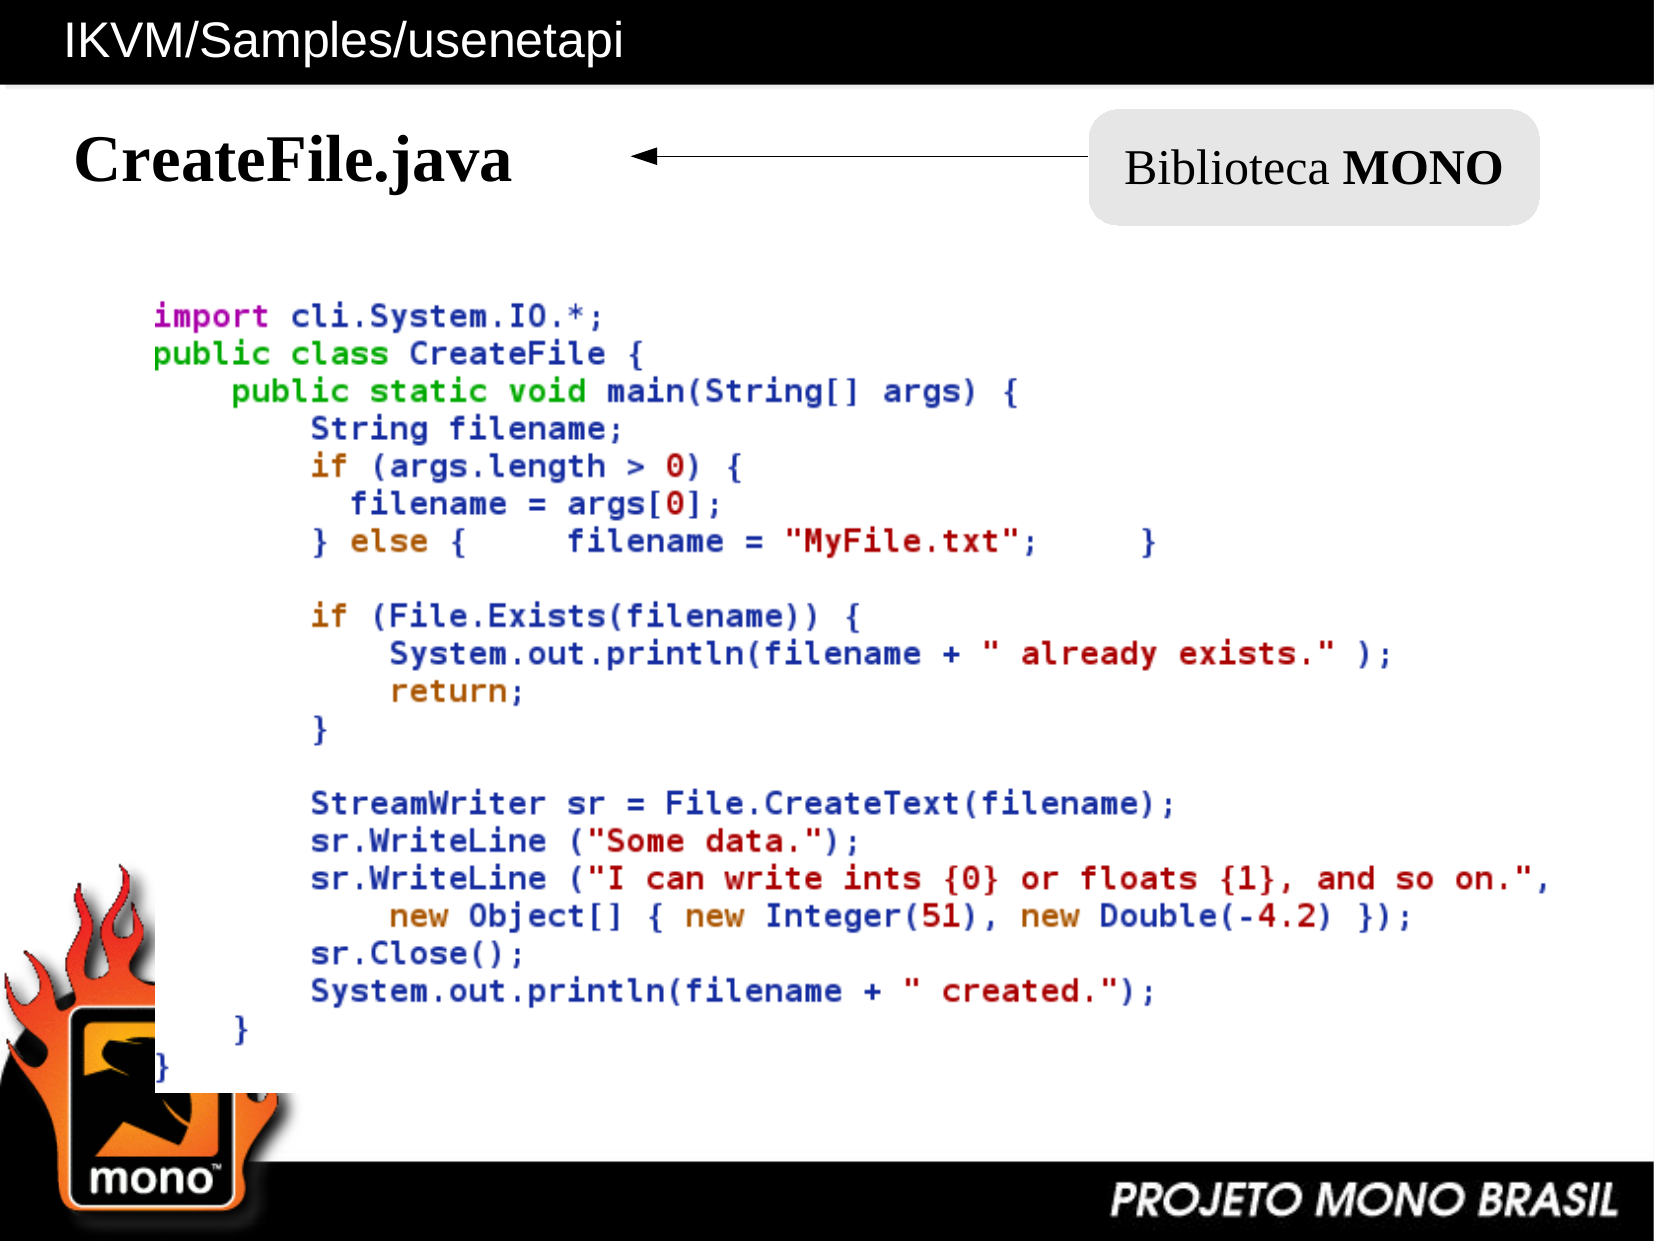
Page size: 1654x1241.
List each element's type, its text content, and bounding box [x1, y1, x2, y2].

text_box Biblioteca MONO [1088, 108, 1541, 227]
title IKVM/Samples/usenetapi [63, 0, 1476, 83]
picture [0, 85, 1654, 1241]
text_box CreateFile.java [59, 114, 604, 266]
